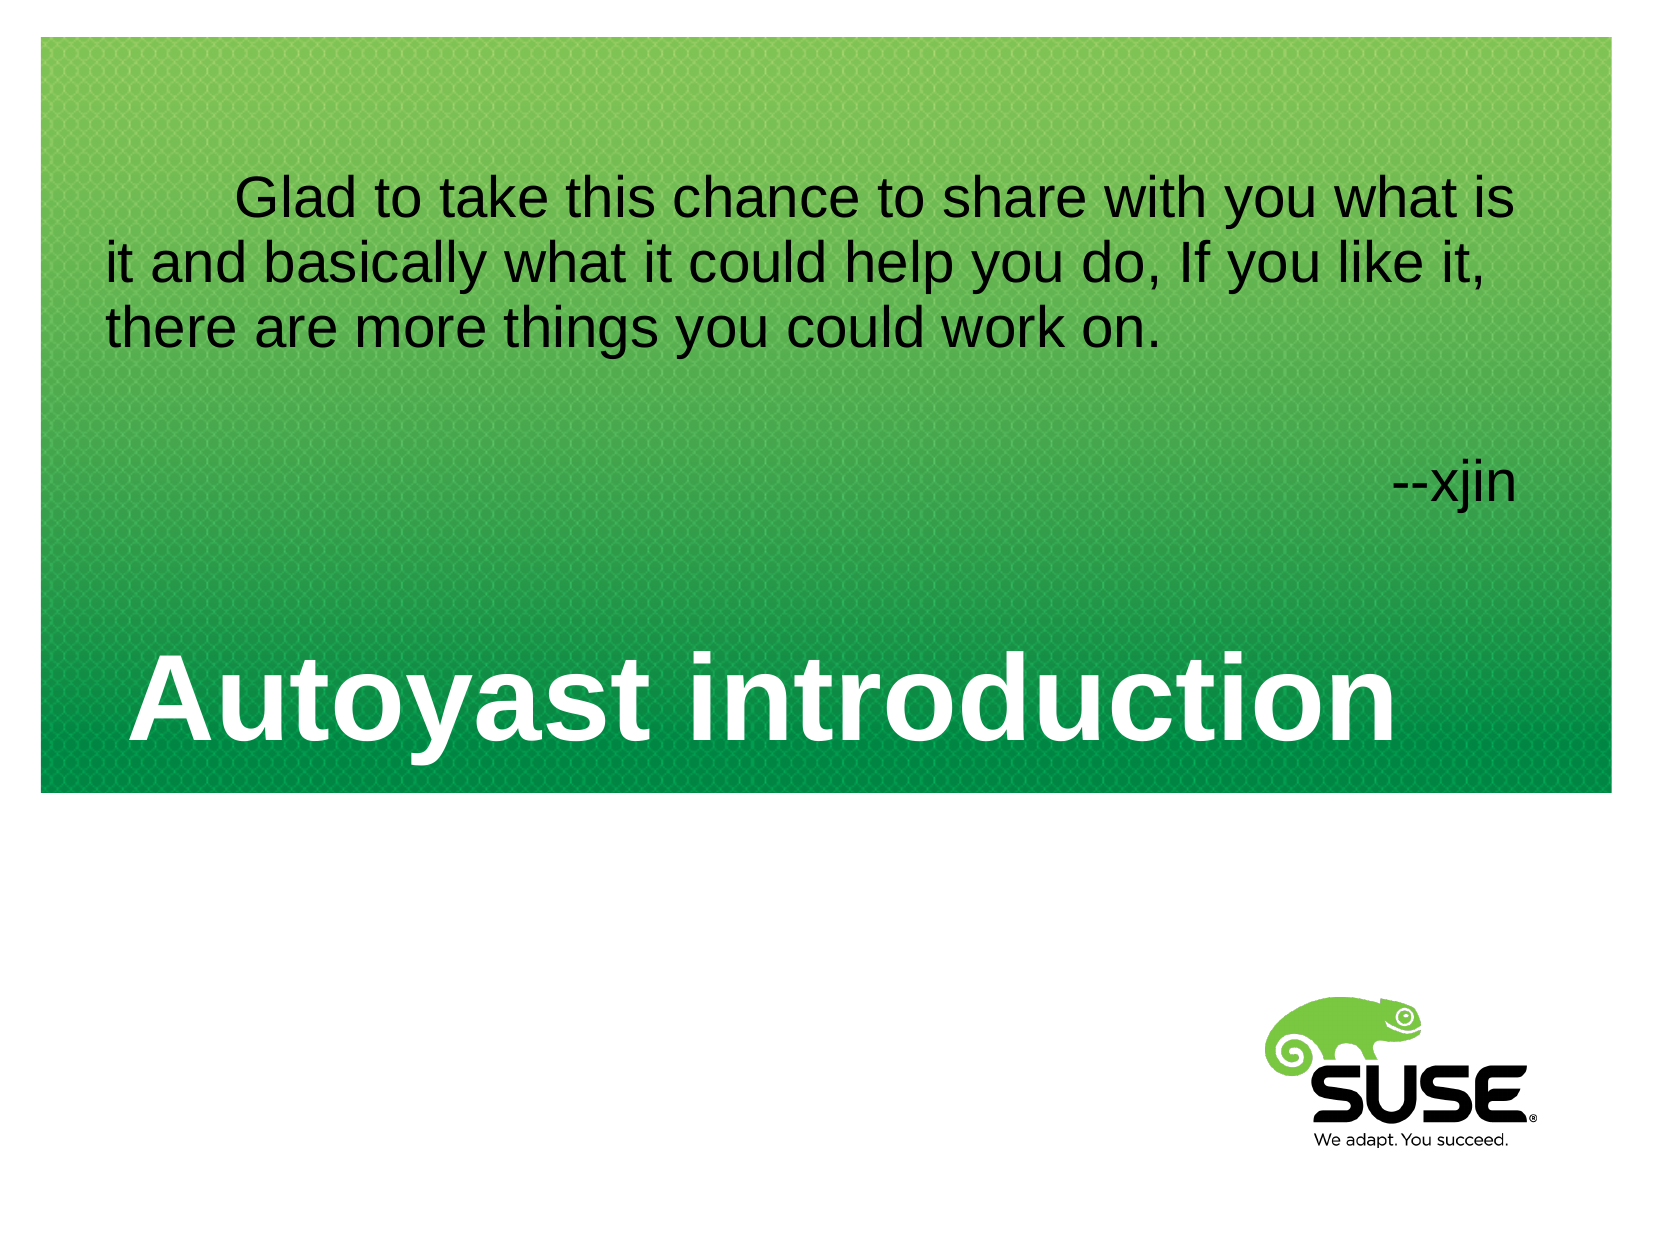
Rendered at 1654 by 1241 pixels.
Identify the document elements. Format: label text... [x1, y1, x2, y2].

picture [40, 37, 1612, 793]
list Glad to take this chance to share with you what is it and basically what it could help you do, If you like it, there are more things you could work on. --xjin [105, 165, 1561, 811]
picture [1265, 997, 1537, 1148]
